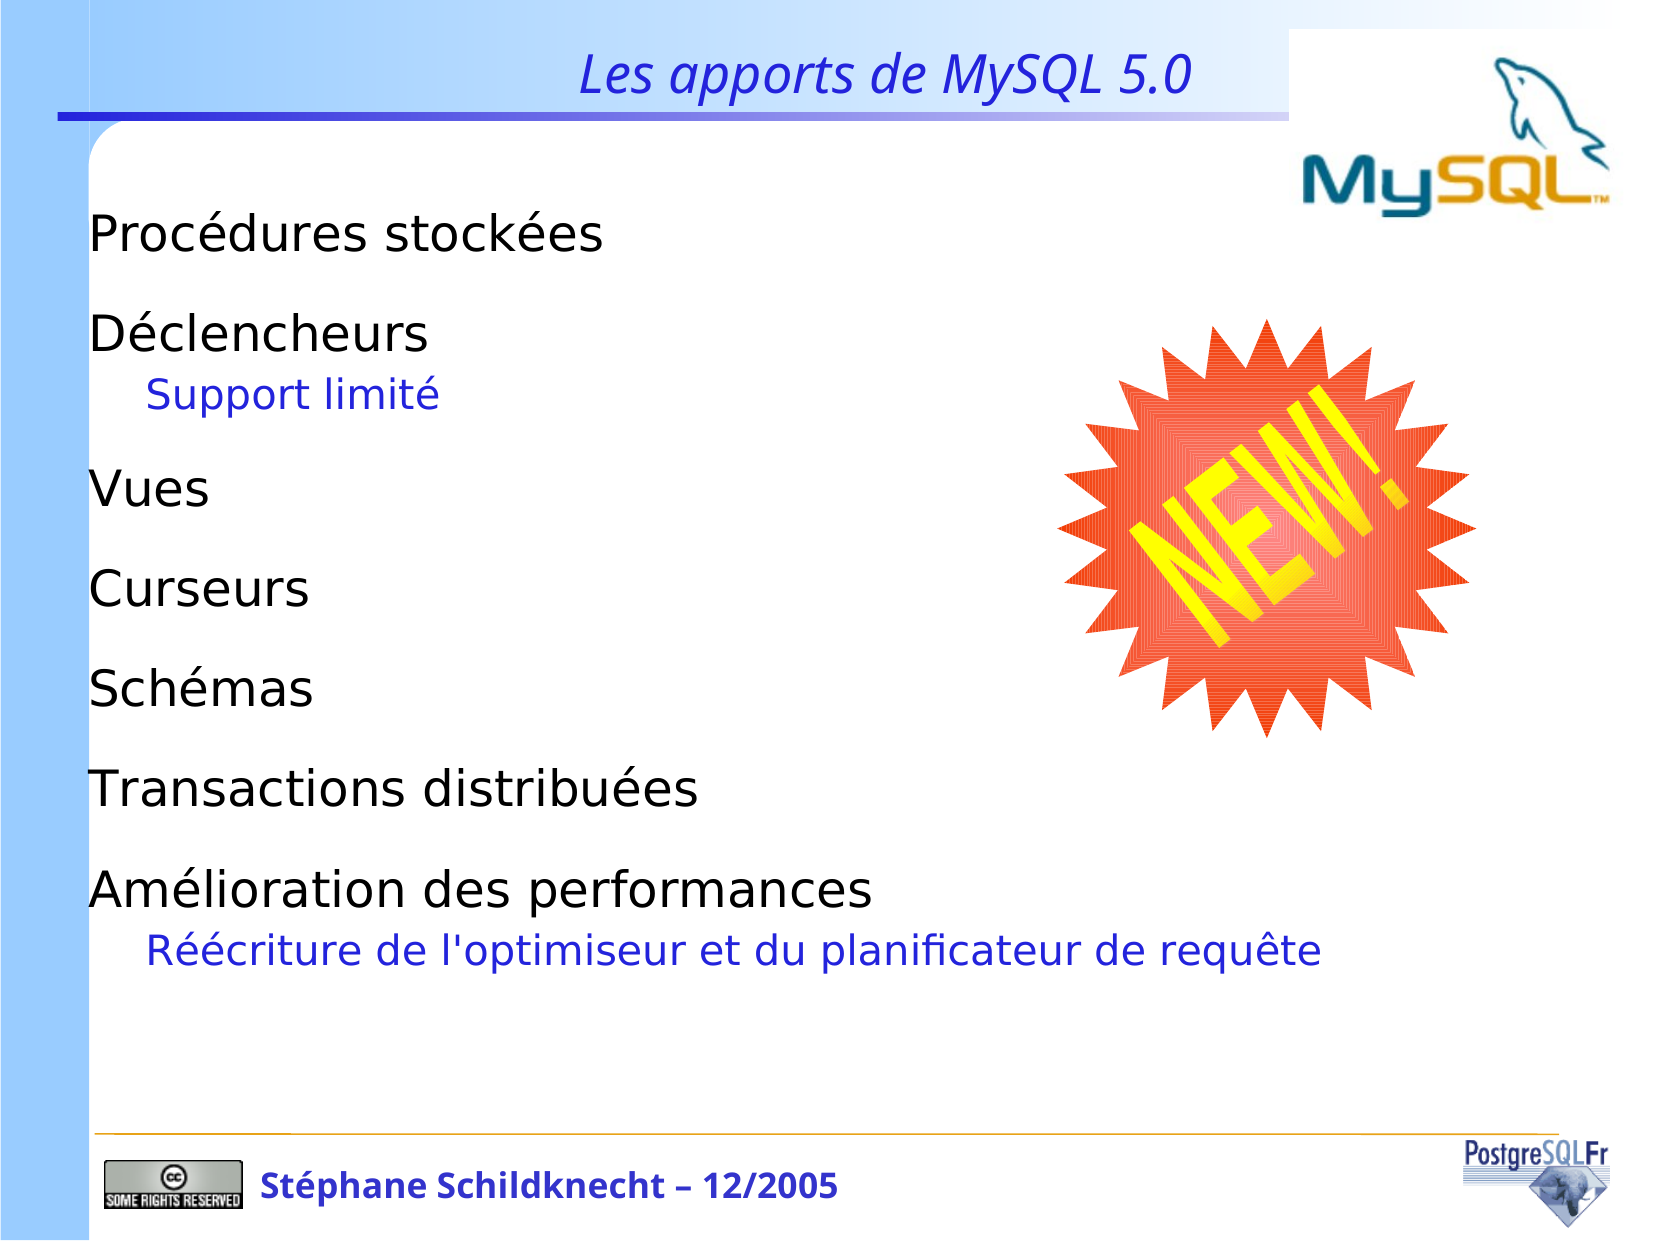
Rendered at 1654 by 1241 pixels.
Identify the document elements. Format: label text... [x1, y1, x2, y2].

picture [1462, 1139, 1610, 1228]
title Les apports de MySQL 5.0 [472, 0, 1300, 148]
picture [104, 1160, 243, 1209]
text_box [1057, 318, 1477, 739]
list Procédures stockées Déclencheurs Support limité Vues Curseurs Schémas Transactions distribuées Amélioration des performances Réécriture de l'optimiseur et du planificateur de requête [88, 175, 1547, 1064]
picture [1289, 29, 1625, 237]
